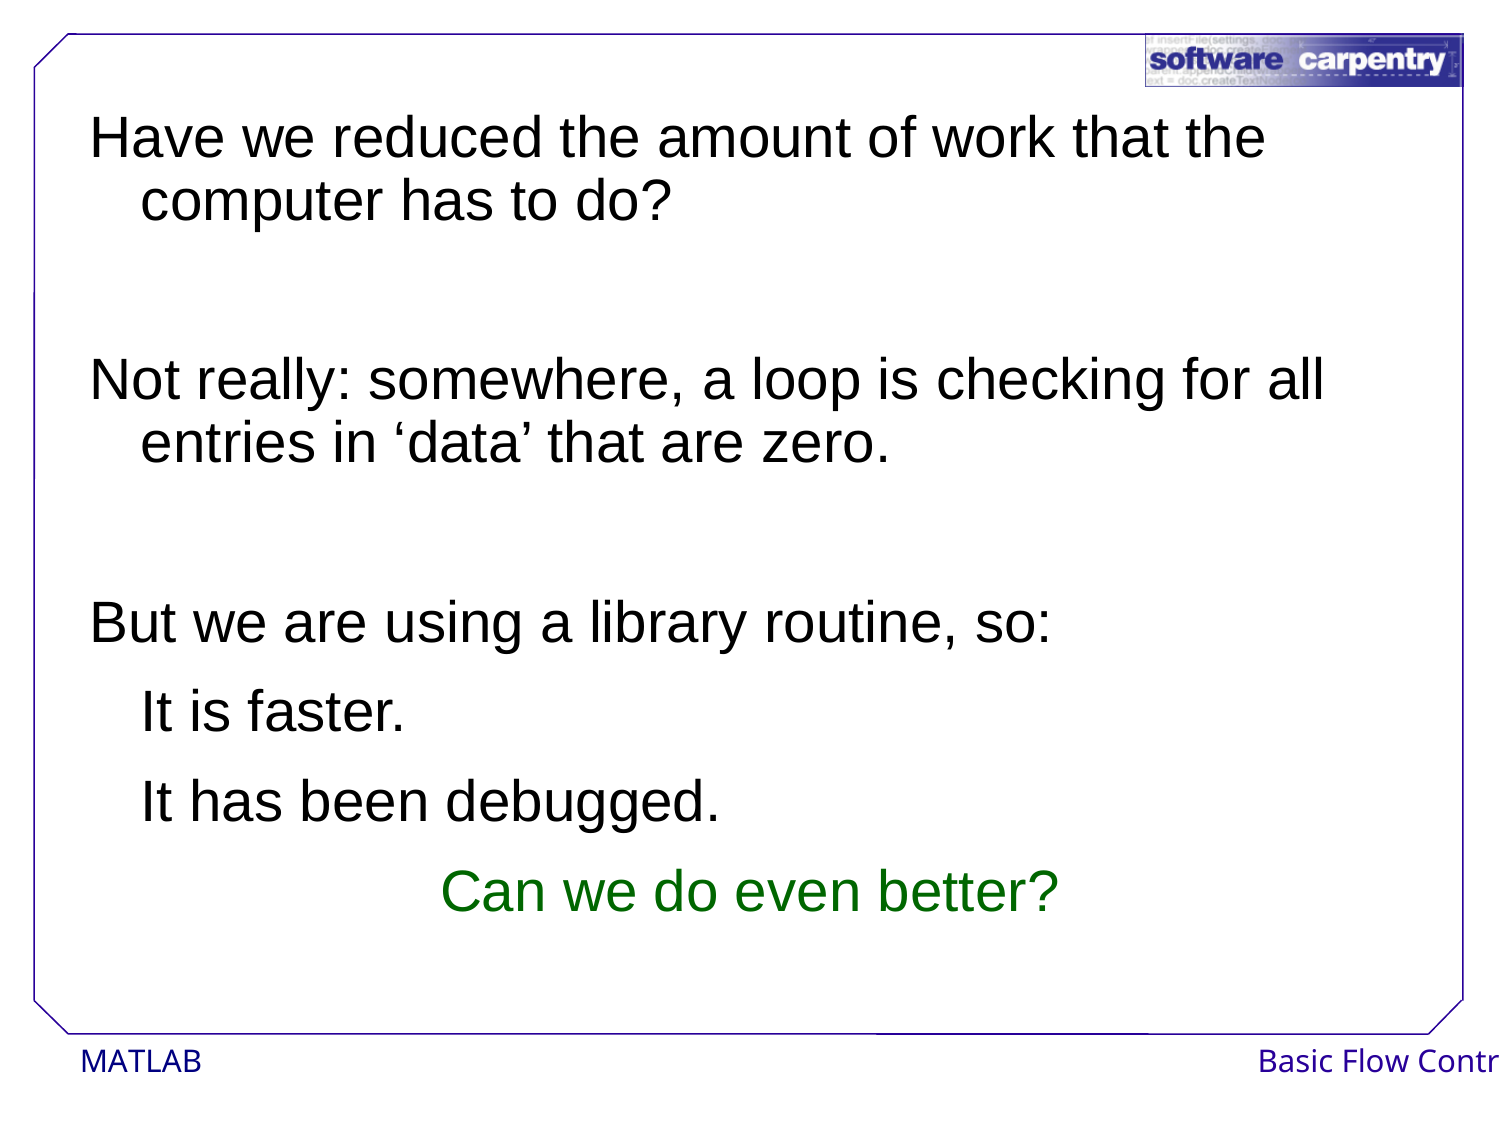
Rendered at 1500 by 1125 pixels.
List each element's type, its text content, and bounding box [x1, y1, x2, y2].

list Have we reduced the amount of work that the computer has to do? Not really: somewhere, a loop is checking for all entries in ‘data’ that are zero. But we are using a library routine, so: It is faster. It has been debugged. Can we do even better? [75, 99, 1426, 1013]
picture [1145, 33, 1464, 87]
